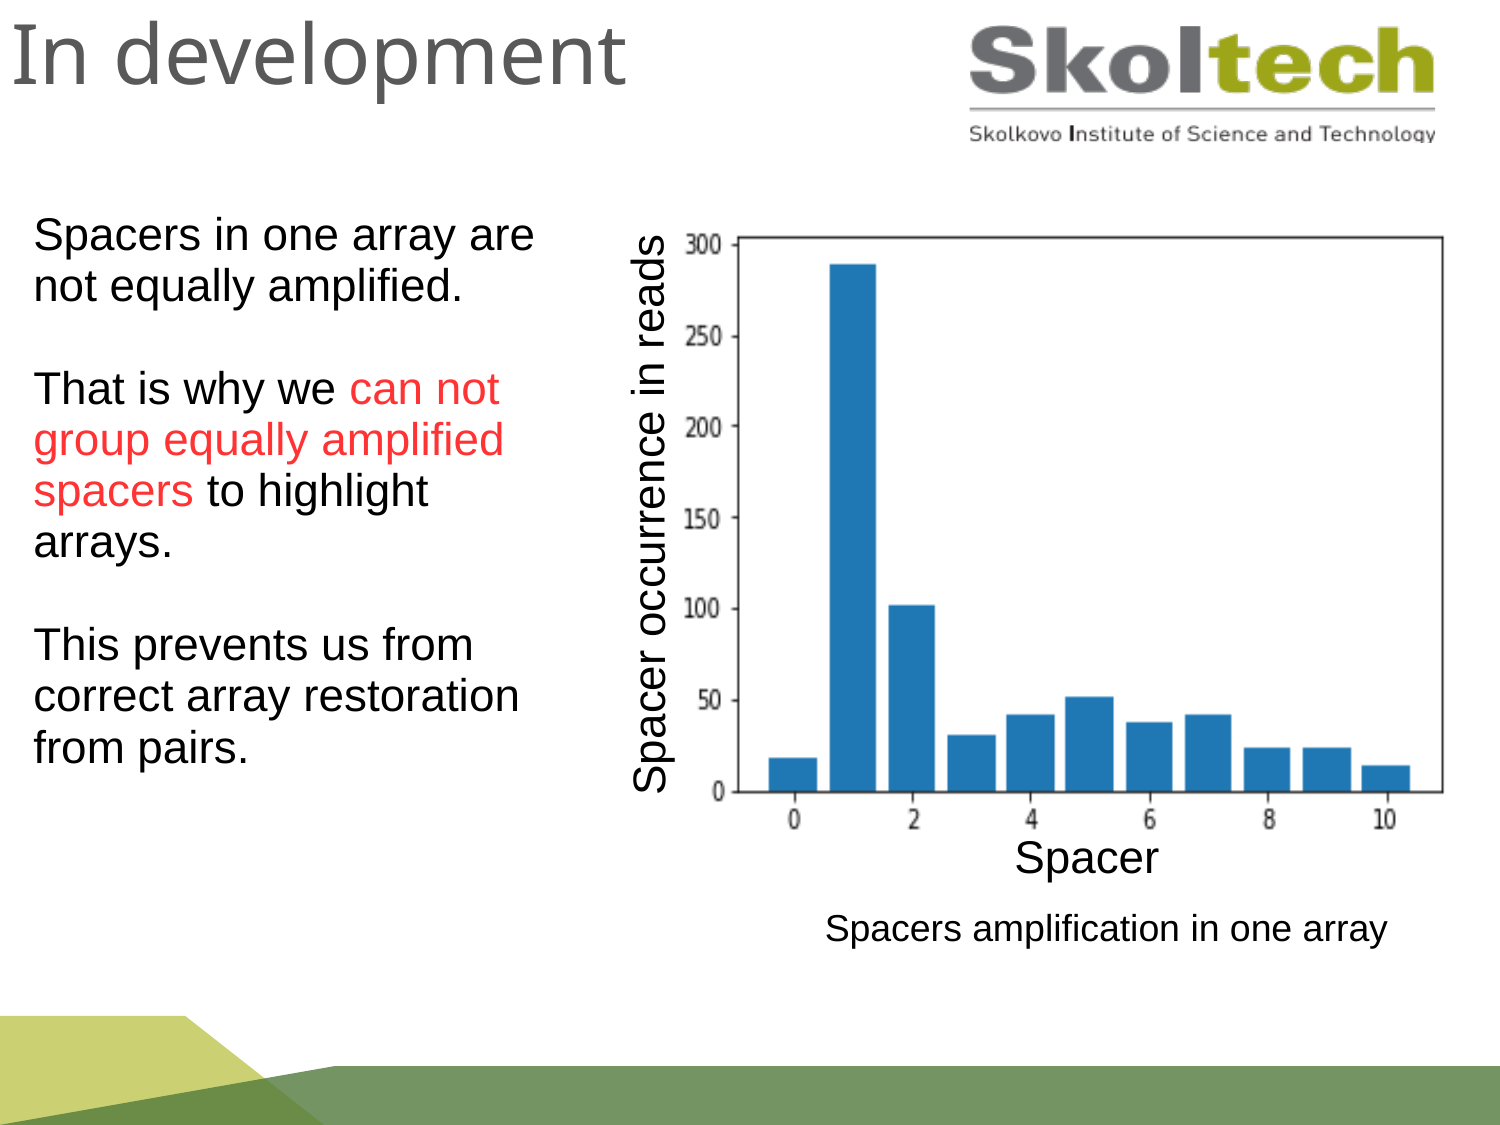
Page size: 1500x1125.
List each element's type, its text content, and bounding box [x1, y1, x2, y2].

picture [660, 209, 1482, 841]
text_box Spacers amplification in one array [810, 900, 1426, 999]
text_box Spacer [999, 825, 1186, 900]
text_box Spacers in one array are not equally amplified. That is why we can not group equally amplified spacers to highlight arrays. This prevents us from correct array restoration from pairs. [18, 201, 571, 931]
text_box In development [11, 0, 1045, 105]
text_box Spacer occurrence in reads [613, 194, 731, 811]
